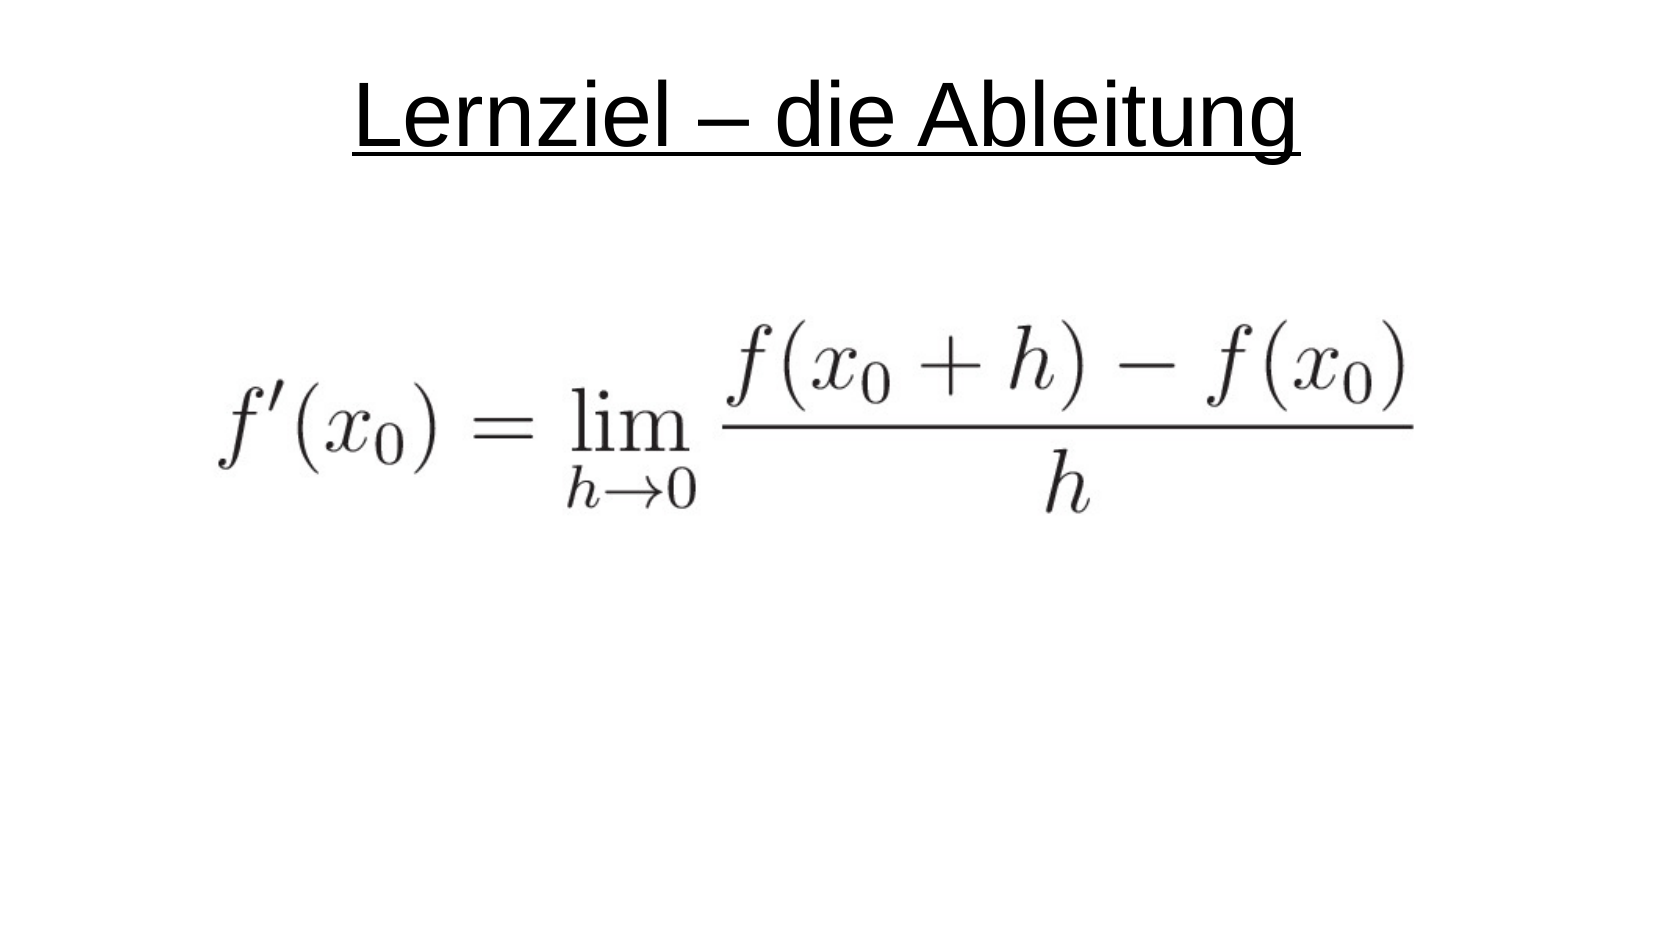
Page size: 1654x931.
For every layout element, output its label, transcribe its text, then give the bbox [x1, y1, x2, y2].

title Lernziel – die Ableitung [82, 37, 1571, 193]
picture [200, 315, 1417, 520]
